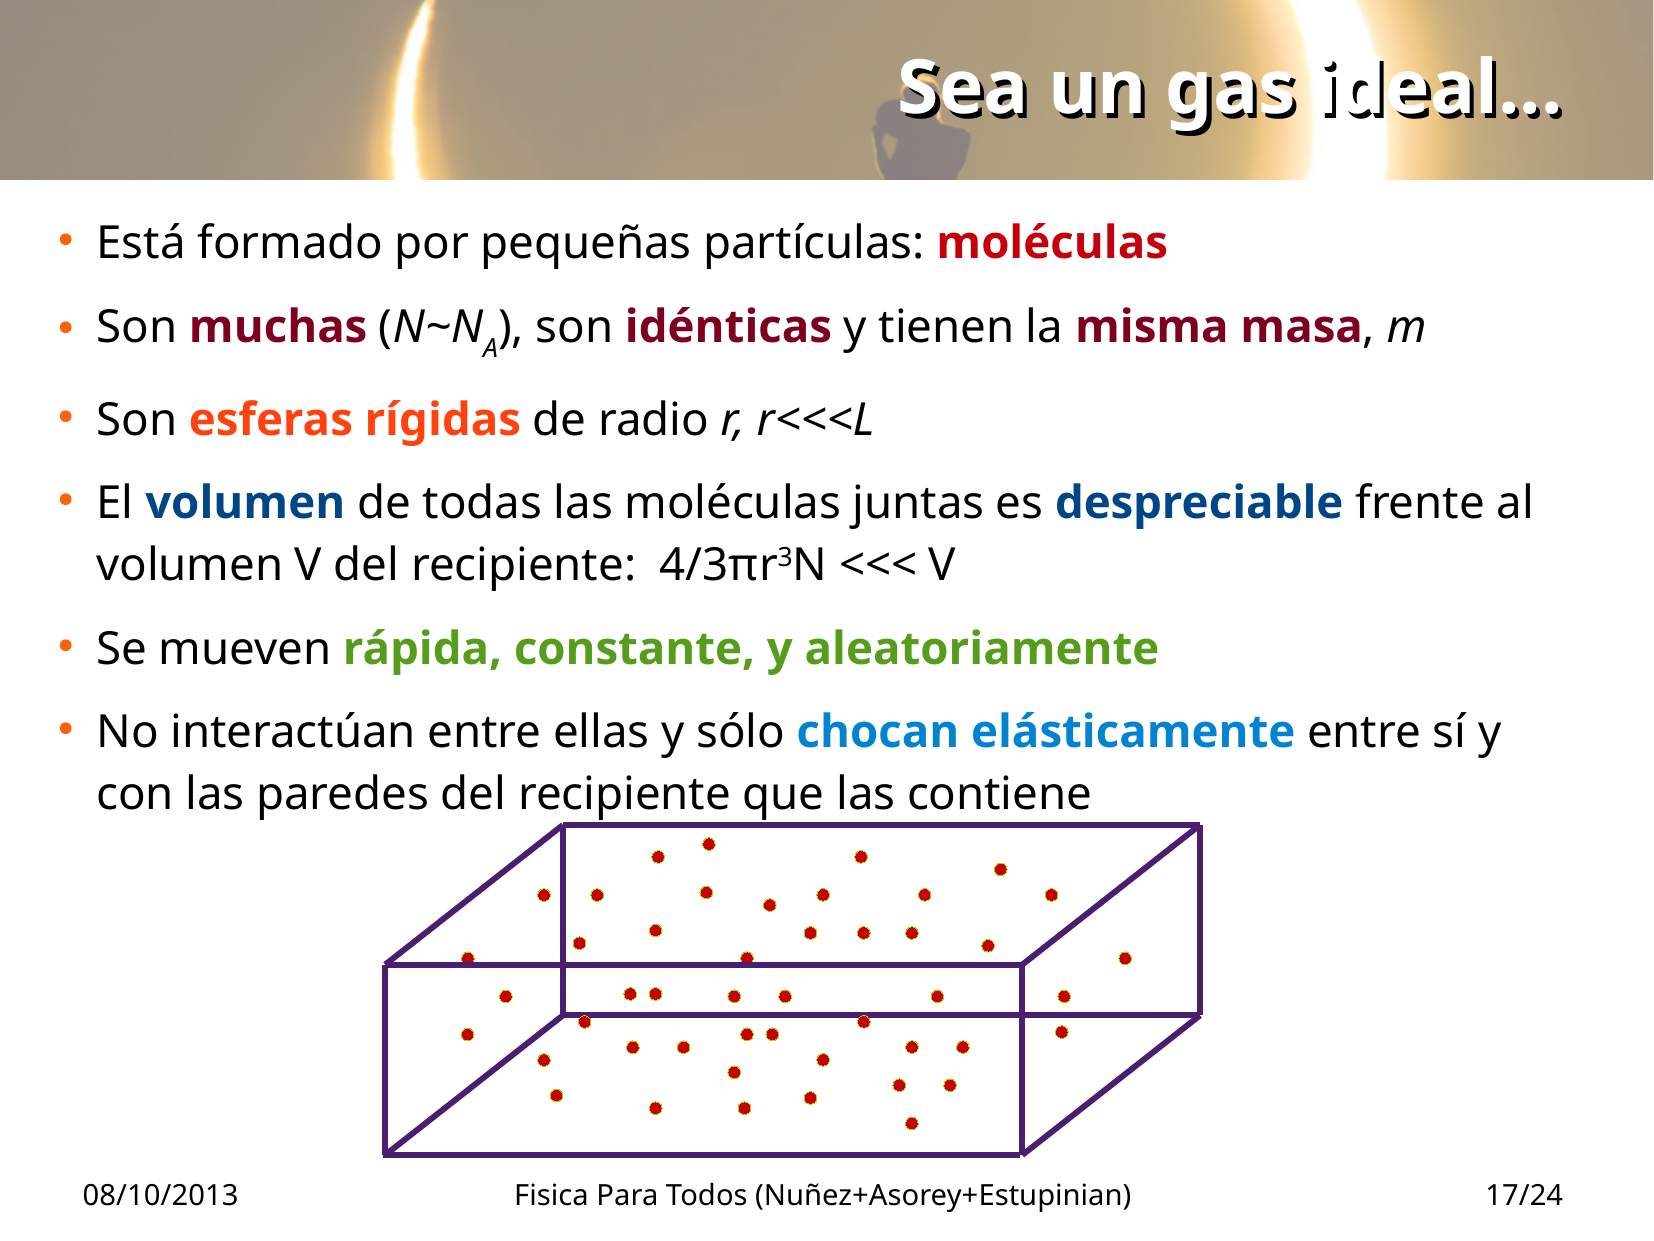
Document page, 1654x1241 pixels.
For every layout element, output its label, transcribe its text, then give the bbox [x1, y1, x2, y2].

text_box [905, 1116, 919, 1130]
text_box [905, 926, 919, 940]
text_box [499, 990, 513, 1003]
text_box [578, 1015, 591, 1029]
text_box [918, 888, 932, 902]
text_box [816, 1053, 830, 1067]
text_box [651, 850, 665, 864]
text_box [905, 1040, 919, 1054]
text_box [892, 1078, 906, 1092]
text_box [537, 888, 551, 902]
text_box [804, 926, 817, 940]
text_box [857, 926, 871, 940]
text_box [804, 1091, 817, 1105]
text_box [699, 886, 713, 899]
text_box [702, 837, 716, 851]
text_box [461, 1028, 475, 1041]
text_box [1045, 888, 1058, 902]
text_box [1118, 951, 1132, 965]
text_box [931, 989, 944, 1003]
text_box [649, 1101, 663, 1115]
text_box [765, 1027, 779, 1041]
text_box [537, 1053, 551, 1067]
text_box [573, 936, 586, 950]
text_box [763, 898, 777, 912]
text_box [740, 1027, 754, 1041]
text_box [854, 850, 868, 864]
text_box [740, 951, 754, 962]
text_box [956, 1040, 970, 1054]
text_box [738, 1101, 751, 1115]
text_box [981, 939, 995, 953]
text_box [461, 951, 475, 962]
text_box [727, 989, 741, 1003]
text_box [590, 888, 604, 902]
text_box [1057, 990, 1071, 1003]
list Está formado por pequeñas partículas: moléculas Son muchas (N~NA), son idénticas y tienen la misma masa, m Son esferas rígidas de radio r, r<<<L El volumen de todas las moléculas juntas es despreciable frente al volumen V del recipiente: 4/3πr3N <<< V Se mueven rápida, constante, y aleatoriamente No interactúan entre ellas y sólo chocan elásticamente entre sí y con las paredes del recipiente que las contiene [45, 210, 1591, 826]
title Sea un gas ideal... [75, 19, 1564, 151]
text_box [623, 987, 637, 1001]
text_box [649, 924, 663, 937]
text_box [994, 863, 1008, 876]
text_box [649, 987, 663, 1001]
text_box [943, 1078, 957, 1092]
text_box [857, 1015, 871, 1029]
text_box [550, 1089, 563, 1102]
text_box [677, 1040, 690, 1054]
text_box [816, 888, 830, 902]
text_box [727, 1065, 741, 1079]
text_box [626, 1040, 640, 1054]
text_box [1055, 1025, 1069, 1039]
picture [0, 0, 1654, 180]
text_box [778, 989, 792, 1003]
